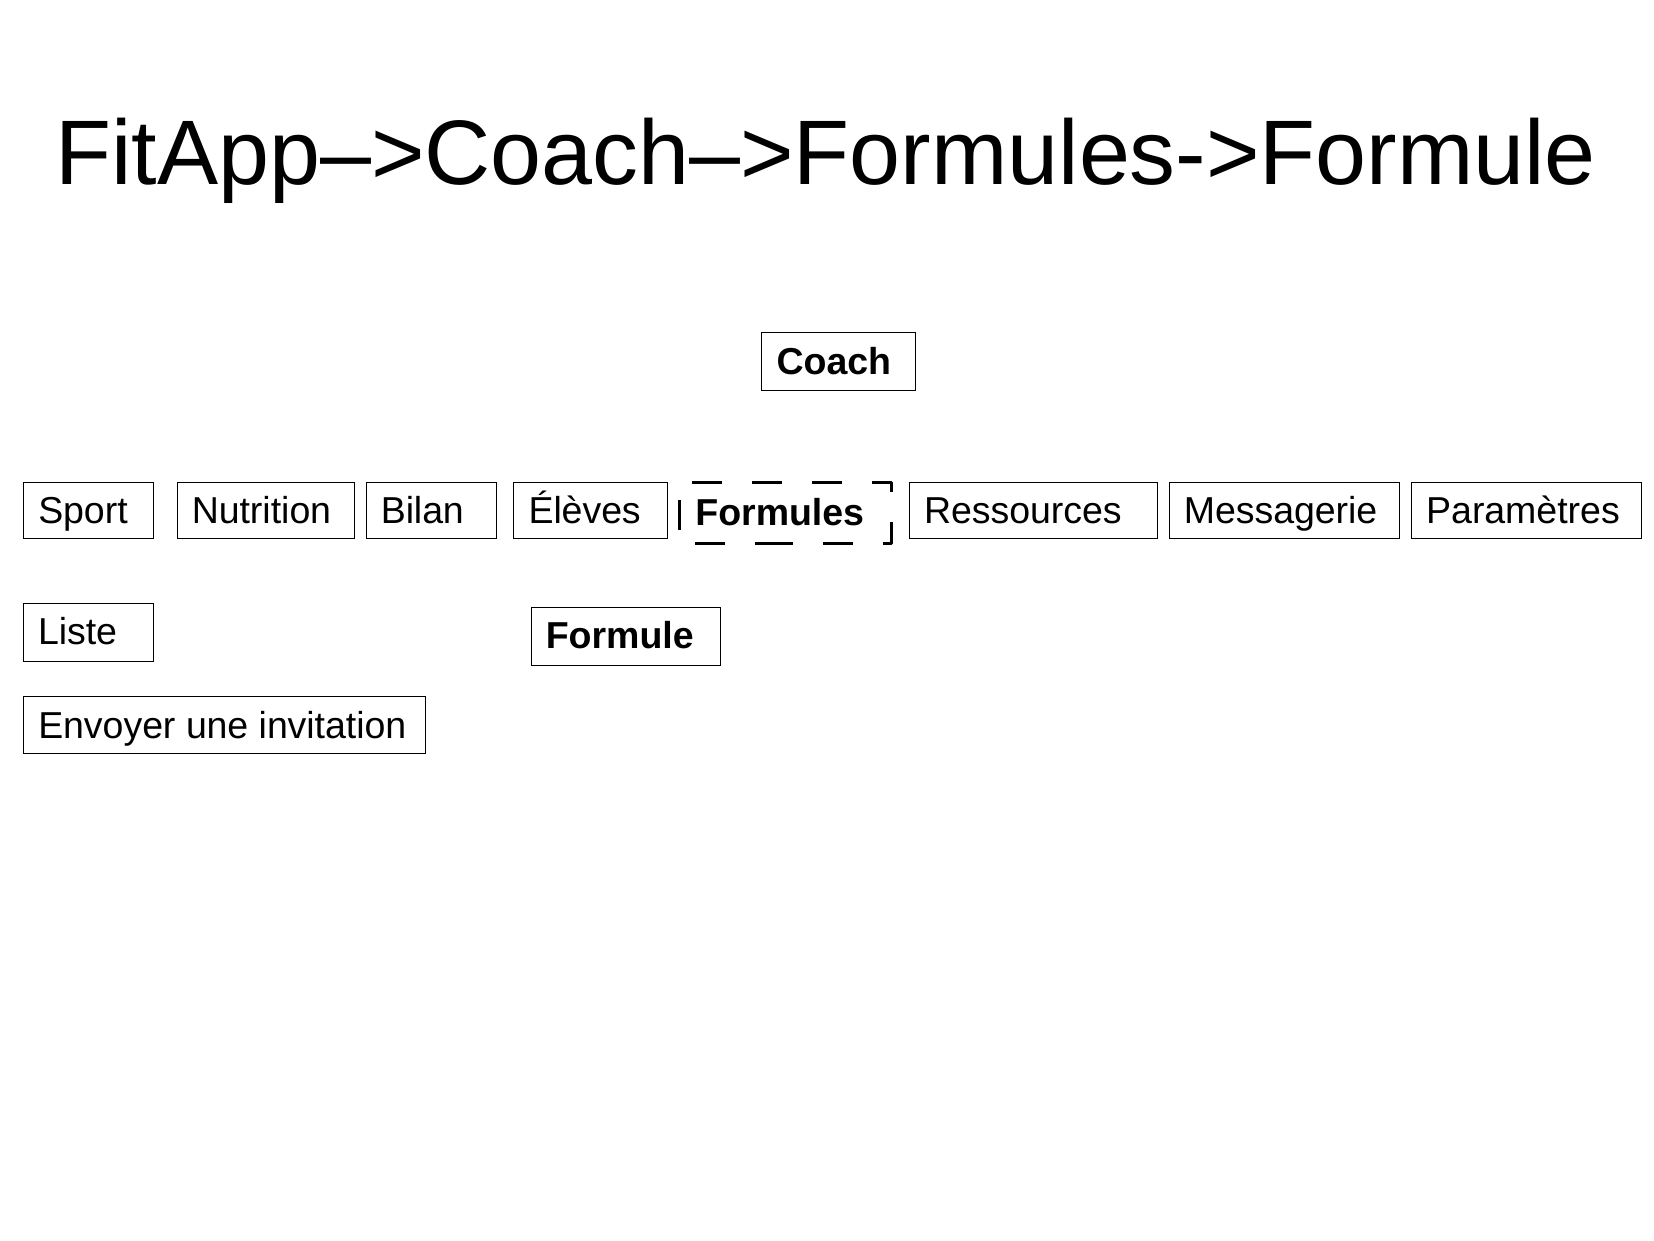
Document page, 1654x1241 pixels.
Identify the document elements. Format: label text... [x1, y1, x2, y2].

text_box Ressources [909, 482, 1158, 539]
text_box Envoyer une invitation [23, 696, 426, 754]
title FitApp–>Coach–>Formules->Formule [11, 49, 1642, 257]
text_box Nutrition [177, 482, 355, 539]
text_box Sport [23, 482, 154, 539]
text_box Formules [679, 482, 892, 544]
text_box Messagerie [1169, 482, 1400, 539]
text_box Paramètres [1411, 482, 1642, 539]
text_box Coach [761, 332, 916, 391]
text_box Bilan [366, 482, 497, 539]
text_box Formule [531, 607, 721, 666]
text_box Élèves [513, 482, 668, 539]
text_box Liste [23, 603, 154, 662]
